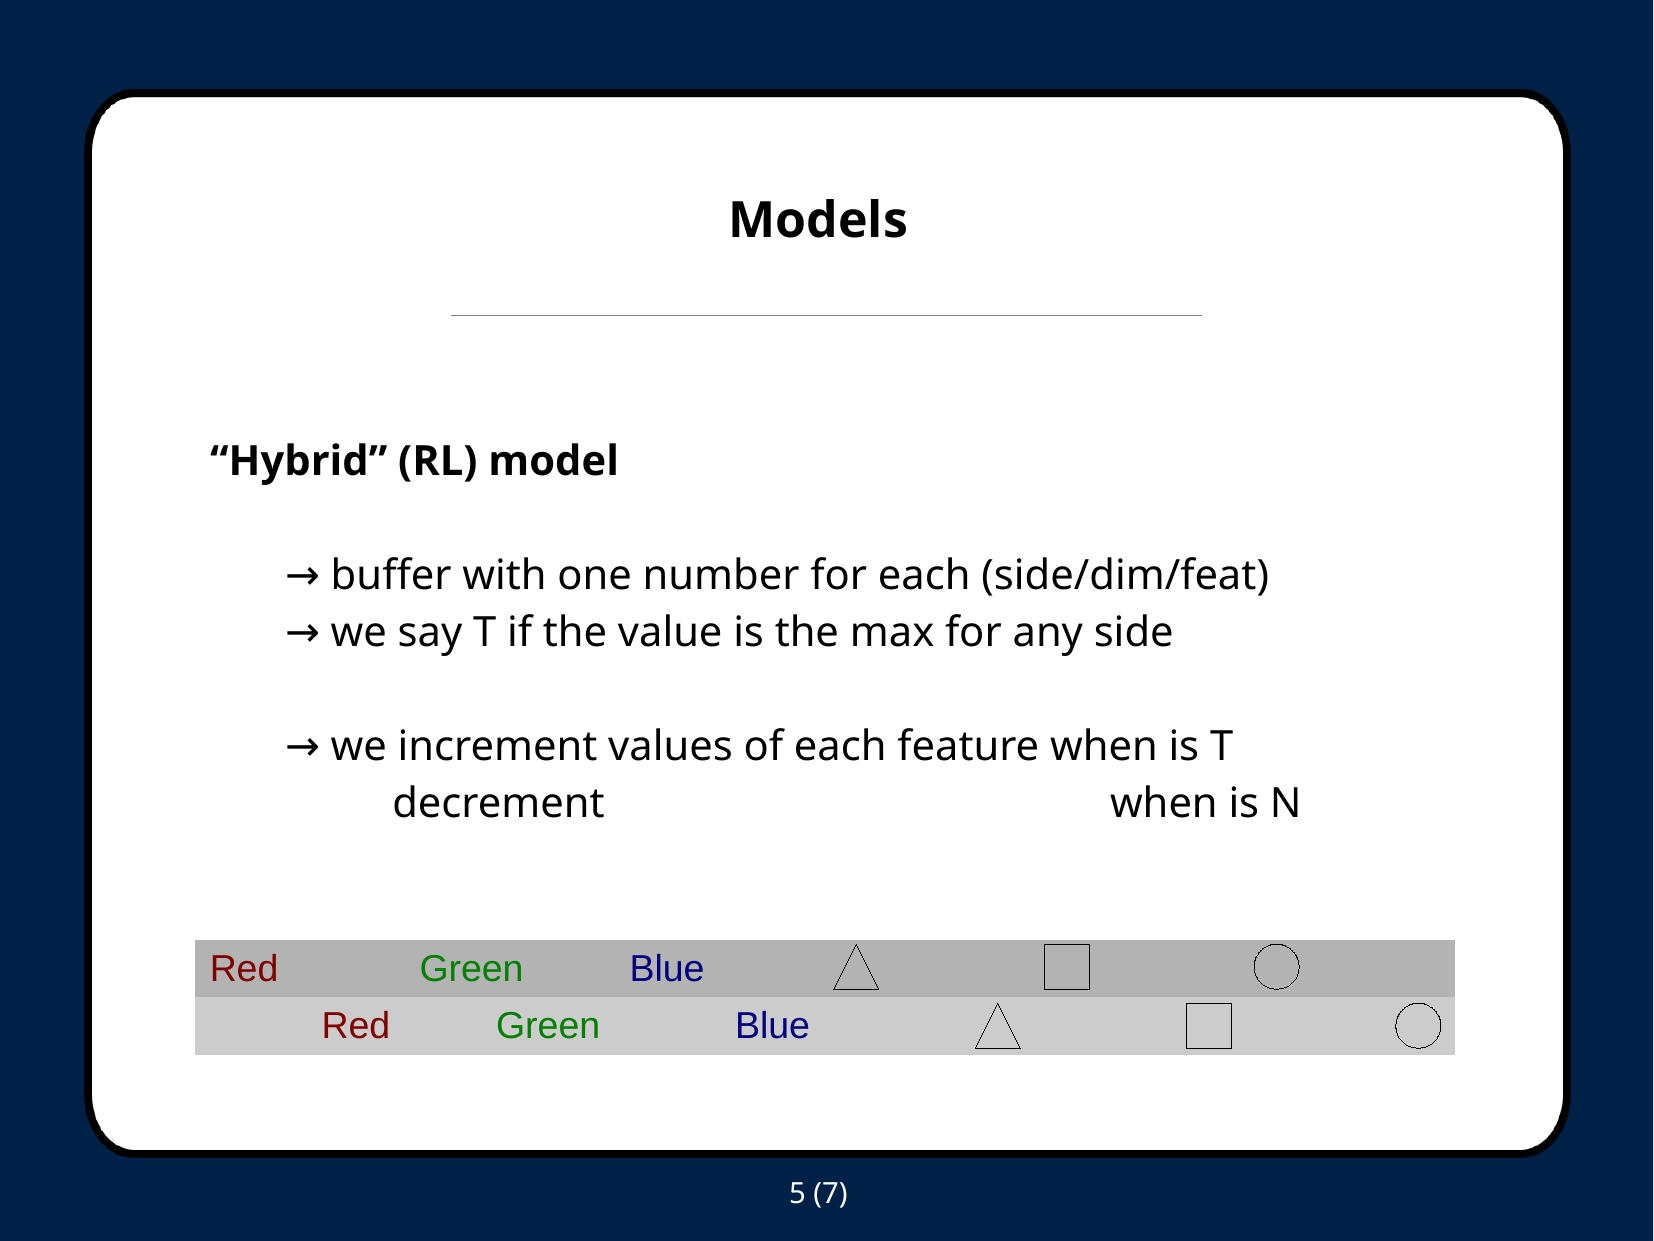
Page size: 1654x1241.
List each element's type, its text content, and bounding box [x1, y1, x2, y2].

table_header Green [405, 940, 615, 997]
table_header [825, 940, 1035, 997]
title Models [74, 188, 1562, 247]
table_header Blue [615, 940, 825, 997]
table_cell Blue [615, 997, 825, 1055]
table_cell [1035, 997, 1244, 1055]
table_header [1244, 940, 1455, 997]
table_cell [1244, 997, 1455, 1055]
table_cell Green [405, 997, 615, 1055]
table_header [1035, 940, 1244, 997]
title “Hybrid” (RL) model → buffer with one number for each (side/dim/feat) → we say T if the value is the max for any side → we increment values of each feature when is T decrement when is N [210, 375, 1441, 886]
picture [0, 0, 1654, 1241]
table_cell Red [195, 997, 405, 1055]
title 5 (7) [74, 1170, 1562, 1214]
table_cell [825, 997, 1035, 1055]
table_header Red [195, 940, 405, 997]
